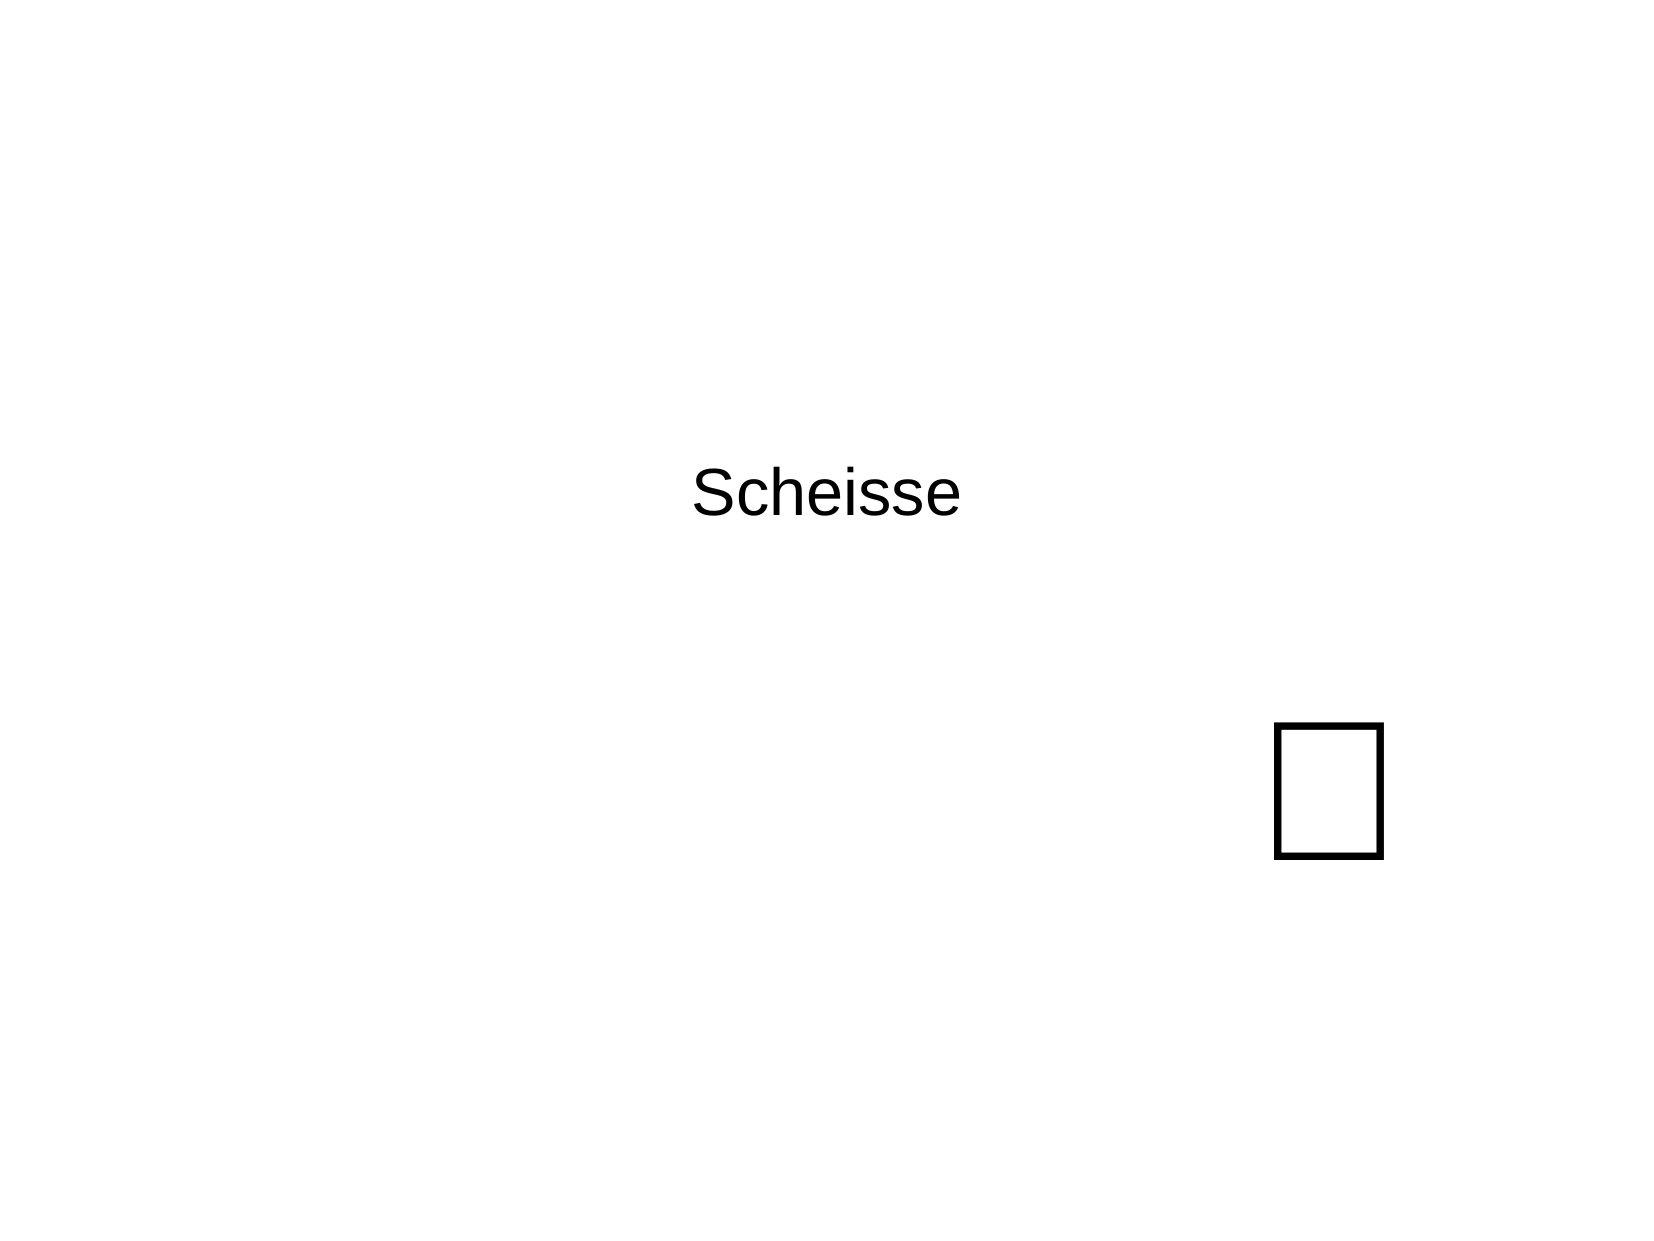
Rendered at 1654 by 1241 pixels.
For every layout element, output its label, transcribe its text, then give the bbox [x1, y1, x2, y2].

subtitle Scheisse 💩 [82, 49, 1571, 1010]
